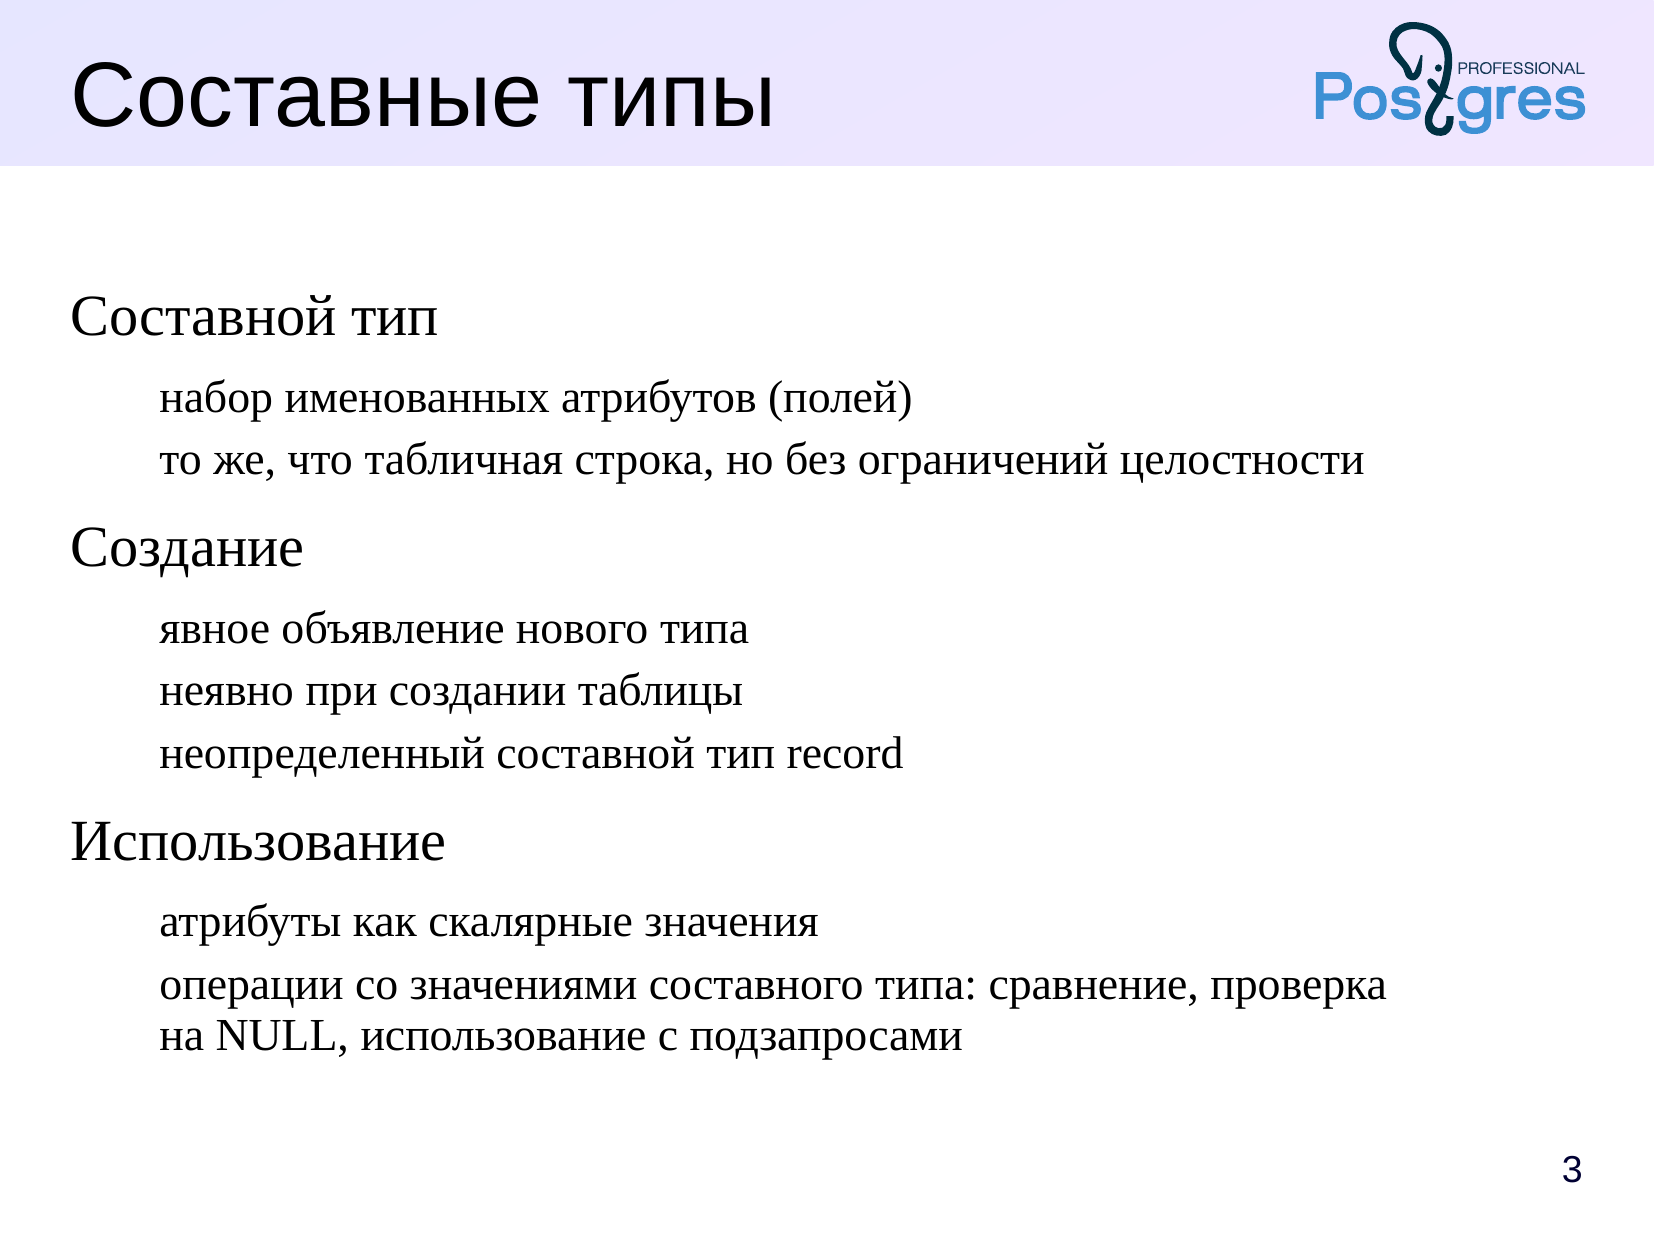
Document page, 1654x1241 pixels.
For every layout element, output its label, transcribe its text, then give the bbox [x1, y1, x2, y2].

list Составной тип набор именованных атрибутов (полей) то же, что табличная строка, но без ограничений целостности Создание явное объявление нового типа неявно при создании таблицы неопределенный составной тип record Использование атрибуты как скалярные значения операции со значениями составного типа: сравнение, проверка на NULL, использование с подзапросами [70, 283, 1583, 1141]
title Составные типы [70, 43, 1241, 147]
